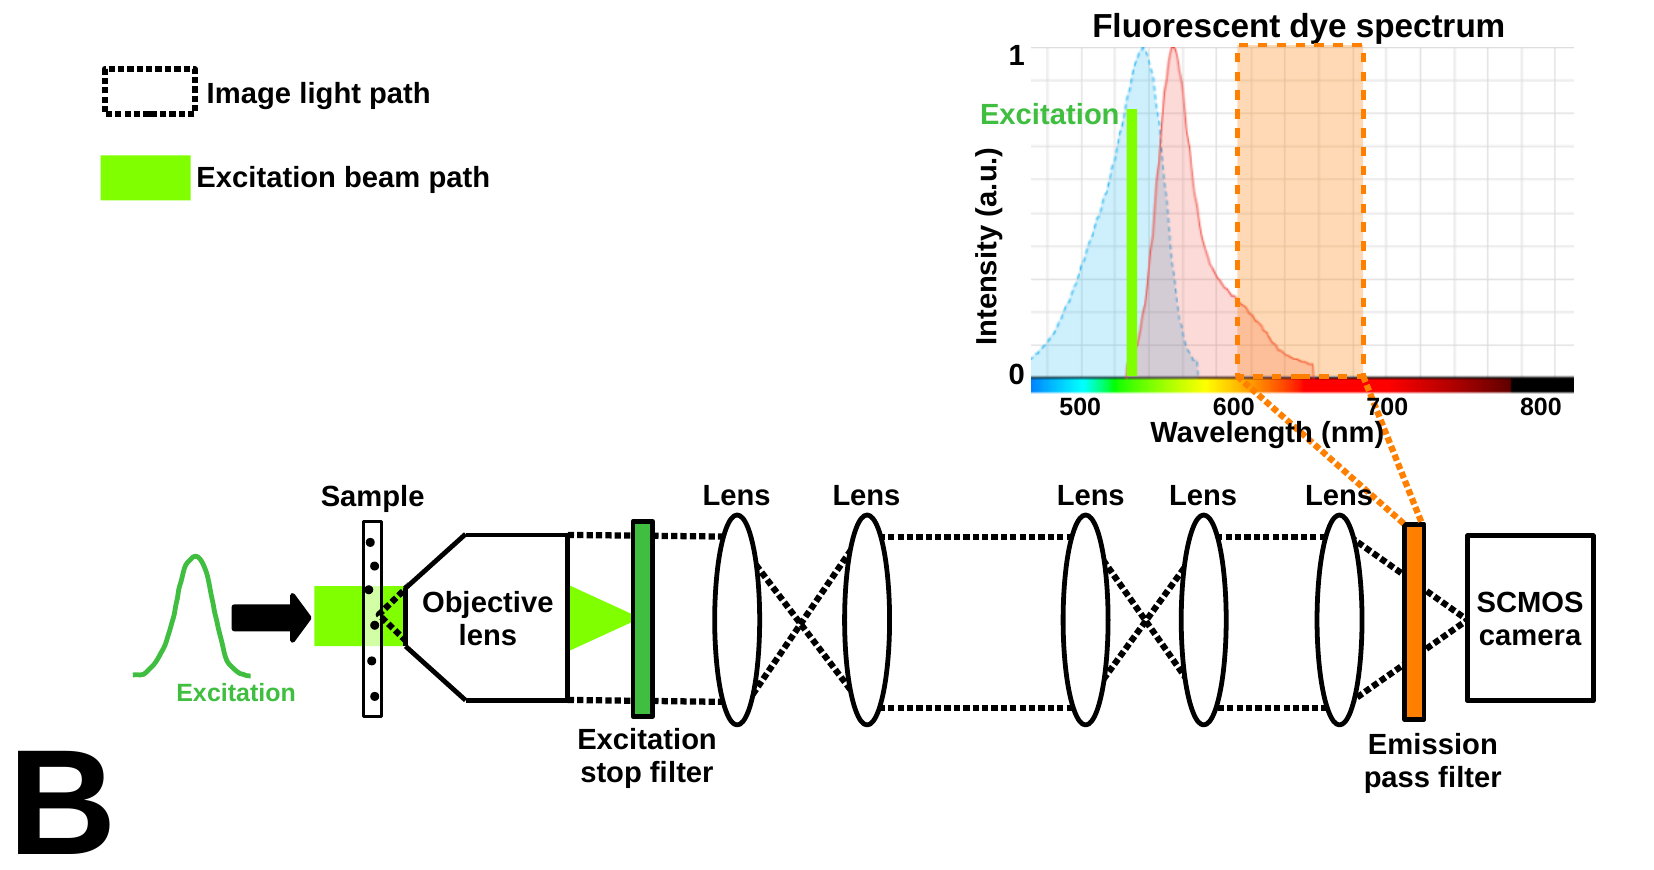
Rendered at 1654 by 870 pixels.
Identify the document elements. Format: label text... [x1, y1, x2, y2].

text_box Wavelength (nm) [1128, 408, 1407, 456]
text_box Intensity (a.u.) [962, 171, 1042, 362]
text_box 800 [1478, 385, 1604, 456]
text_box 600 [1171, 385, 1297, 408]
text_box Excitation beam path [181, 153, 689, 233]
text_box Lens [1038, 471, 1144, 521]
text_box Excitation [134, 671, 338, 721]
text_box Lens [1286, 471, 1392, 522]
text_box Fluorescent dye spectrum [1044, 0, 1555, 81]
text_box 0 [954, 350, 1080, 421]
text_box 500 [1017, 385, 1143, 456]
text_box [100, 155, 181, 201]
text_box 1 [954, 31, 1080, 90]
text_box Excitation [948, 90, 1152, 171]
text_box [422, 537, 565, 578]
text_box [234, 595, 310, 641]
text_box [1467, 659, 1594, 701]
text_box Lens [814, 471, 920, 521]
text_box SCMOS camera [1447, 578, 1613, 659]
text_box [714, 514, 760, 725]
text_box B [0, 711, 190, 870]
text_box [104, 69, 191, 115]
text_box Image light path [191, 69, 481, 117]
text_box [1237, 45, 1364, 377]
text_box 700 [1324, 385, 1450, 456]
text_box [1063, 521, 1109, 725]
text_box Lens [684, 471, 790, 521]
text_box [425, 659, 565, 698]
text_box Lens [1150, 471, 1256, 522]
text_box [844, 514, 890, 725]
text_box Sample [288, 472, 457, 520]
text_box [314, 521, 404, 717]
text_box [1317, 522, 1363, 721]
text_box [1126, 171, 1138, 377]
text_box Objective lens [405, 578, 571, 659]
text_box [1181, 522, 1227, 725]
text_box [571, 521, 653, 715]
picture [1042, 47, 1574, 395]
text_box [1467, 535, 1594, 578]
text_box Emission pass filter [1333, 720, 1533, 801]
text_box Excitation stop filter [547, 715, 747, 796]
text_box [1404, 524, 1425, 720]
